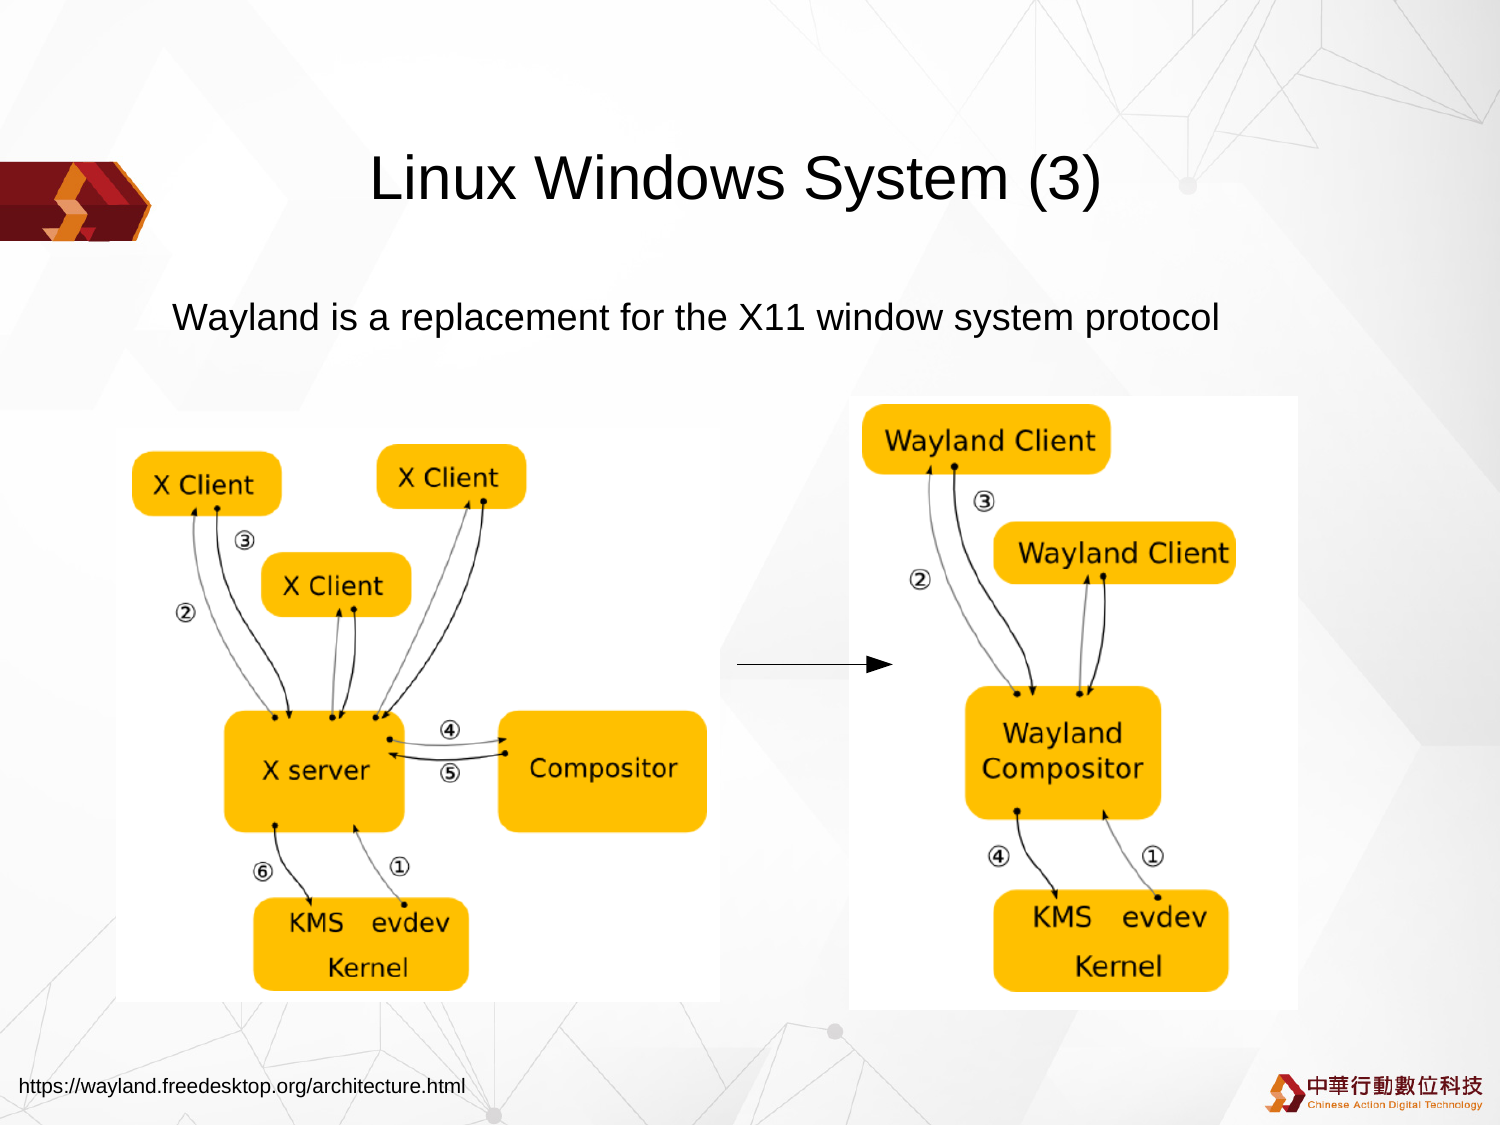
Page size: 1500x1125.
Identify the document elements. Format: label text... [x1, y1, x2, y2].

text_box https://wayland.freedesktop.org/architecture.html [3, 1065, 950, 1118]
title Linux Windows System (3) [107, 101, 1367, 255]
picture [0, 0, 1500, 1125]
text_box Wayland is a replacement for the X11 window system protocol [157, 285, 1404, 358]
